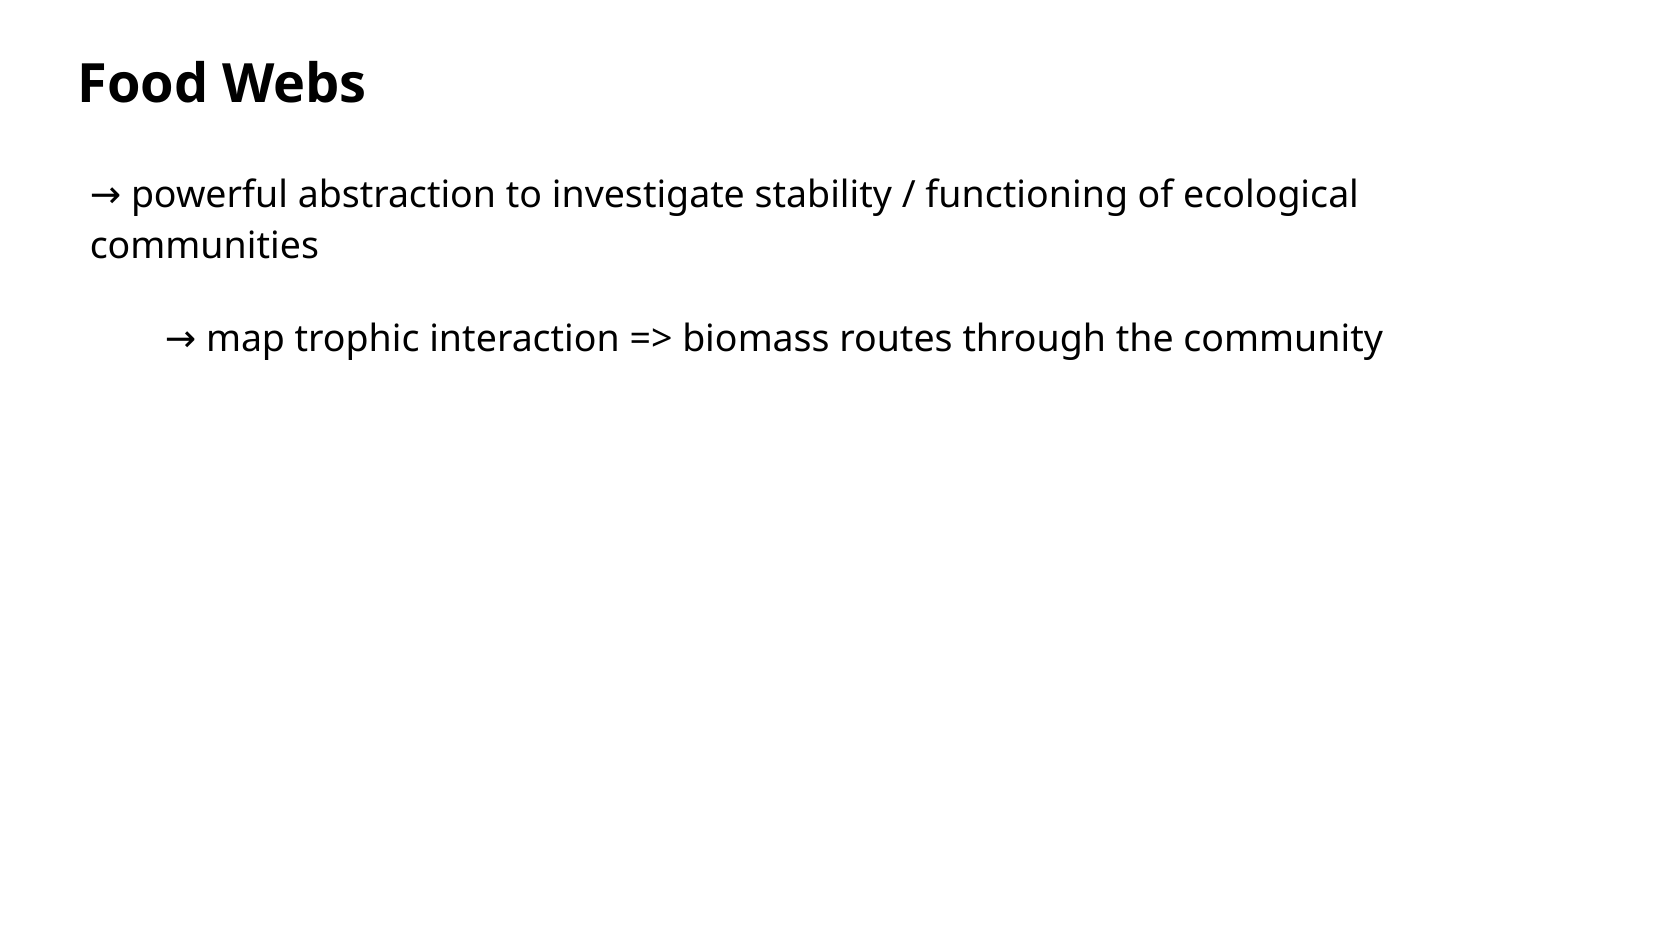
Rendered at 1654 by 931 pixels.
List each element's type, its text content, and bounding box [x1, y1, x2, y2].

text_box → powerful abstraction to investigate stability / functioning of ecological communities → map trophic interaction => biomass routes through the community [75, 159, 1591, 316]
text_box Food Webs [62, 36, 961, 121]
